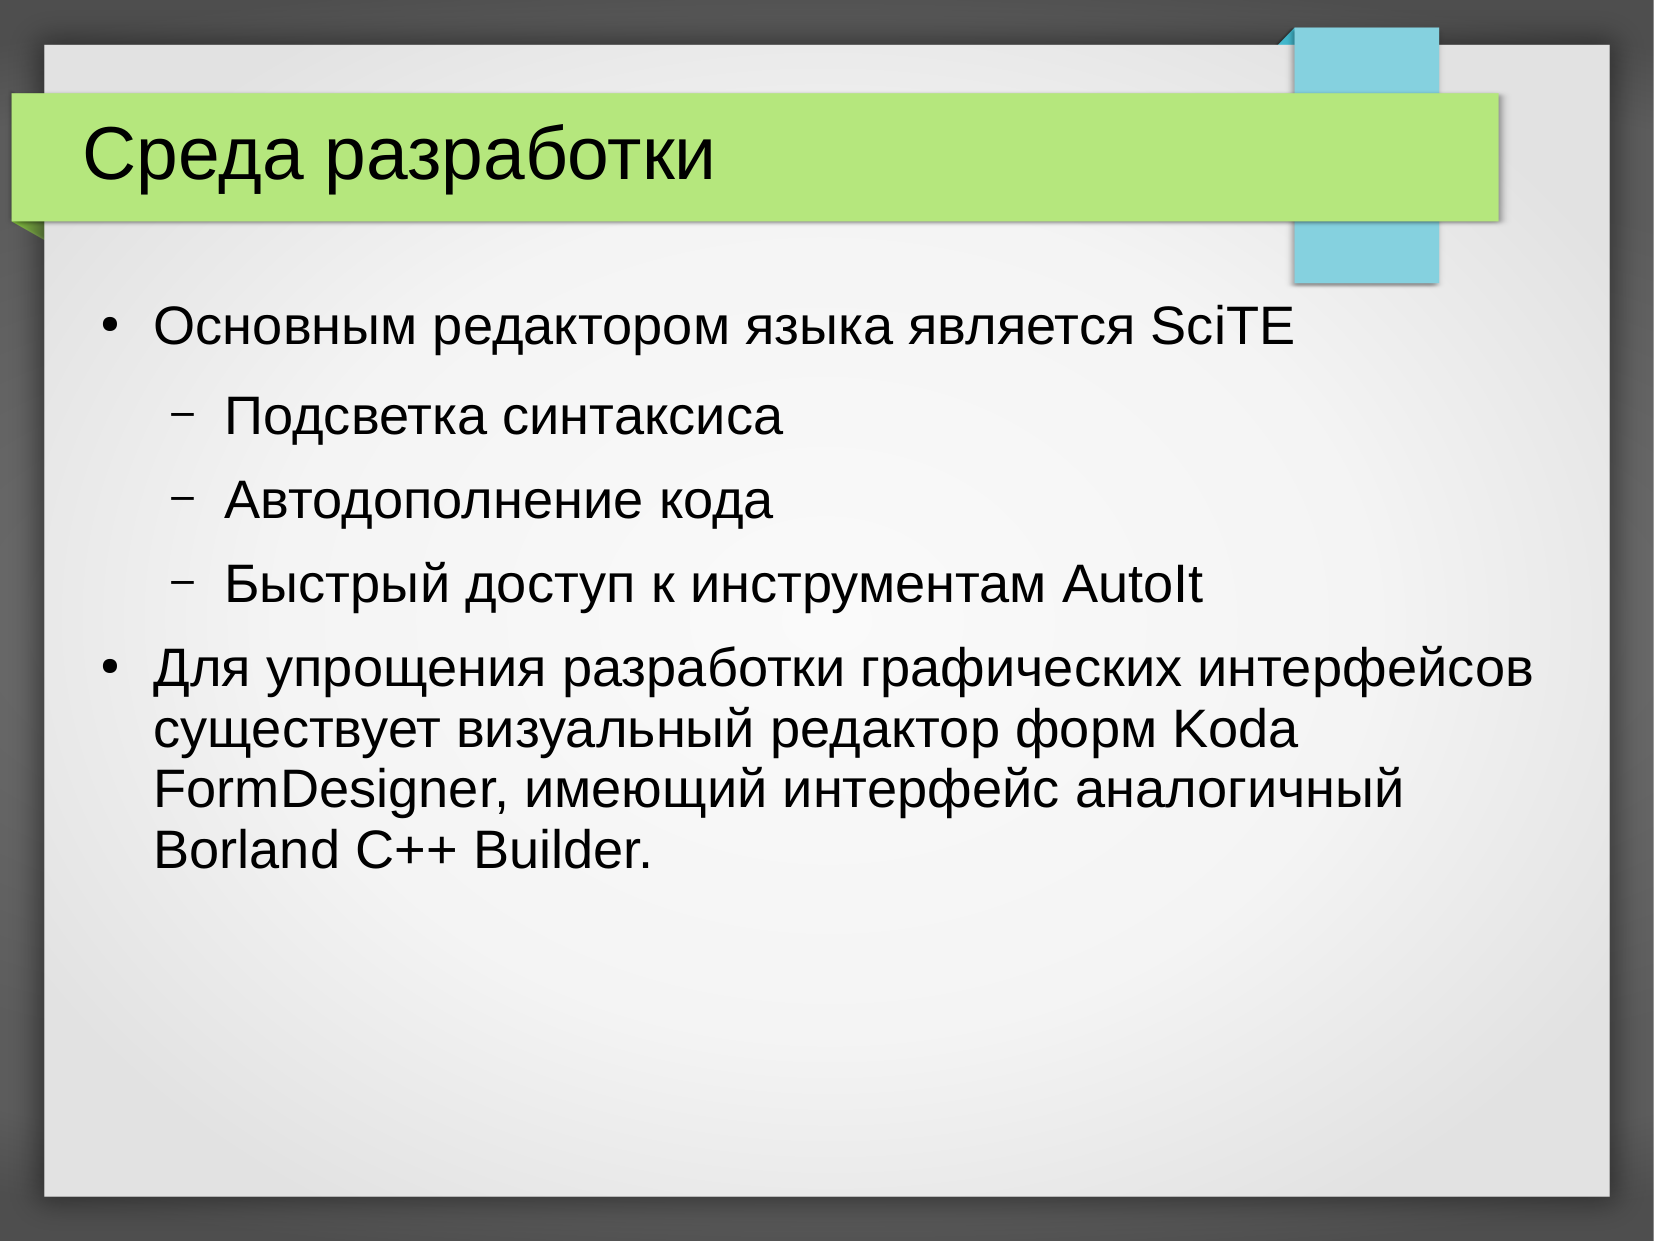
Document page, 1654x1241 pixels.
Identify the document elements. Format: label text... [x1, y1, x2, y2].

list Основным редактором языка является SciTE Подсветка синтаксиса Автодополнение кода Быстрый доступ к инструментам AutoIt Для упрощения разработки графических интерфейсов существует визуальный редактор форм Koda FormDesigner, имеющий интерфейс аналогичный Borland C++ Builder. [82, 295, 1571, 1015]
title Среда разработки [82, 94, 1264, 213]
picture [0, 0, 1654, 1241]
